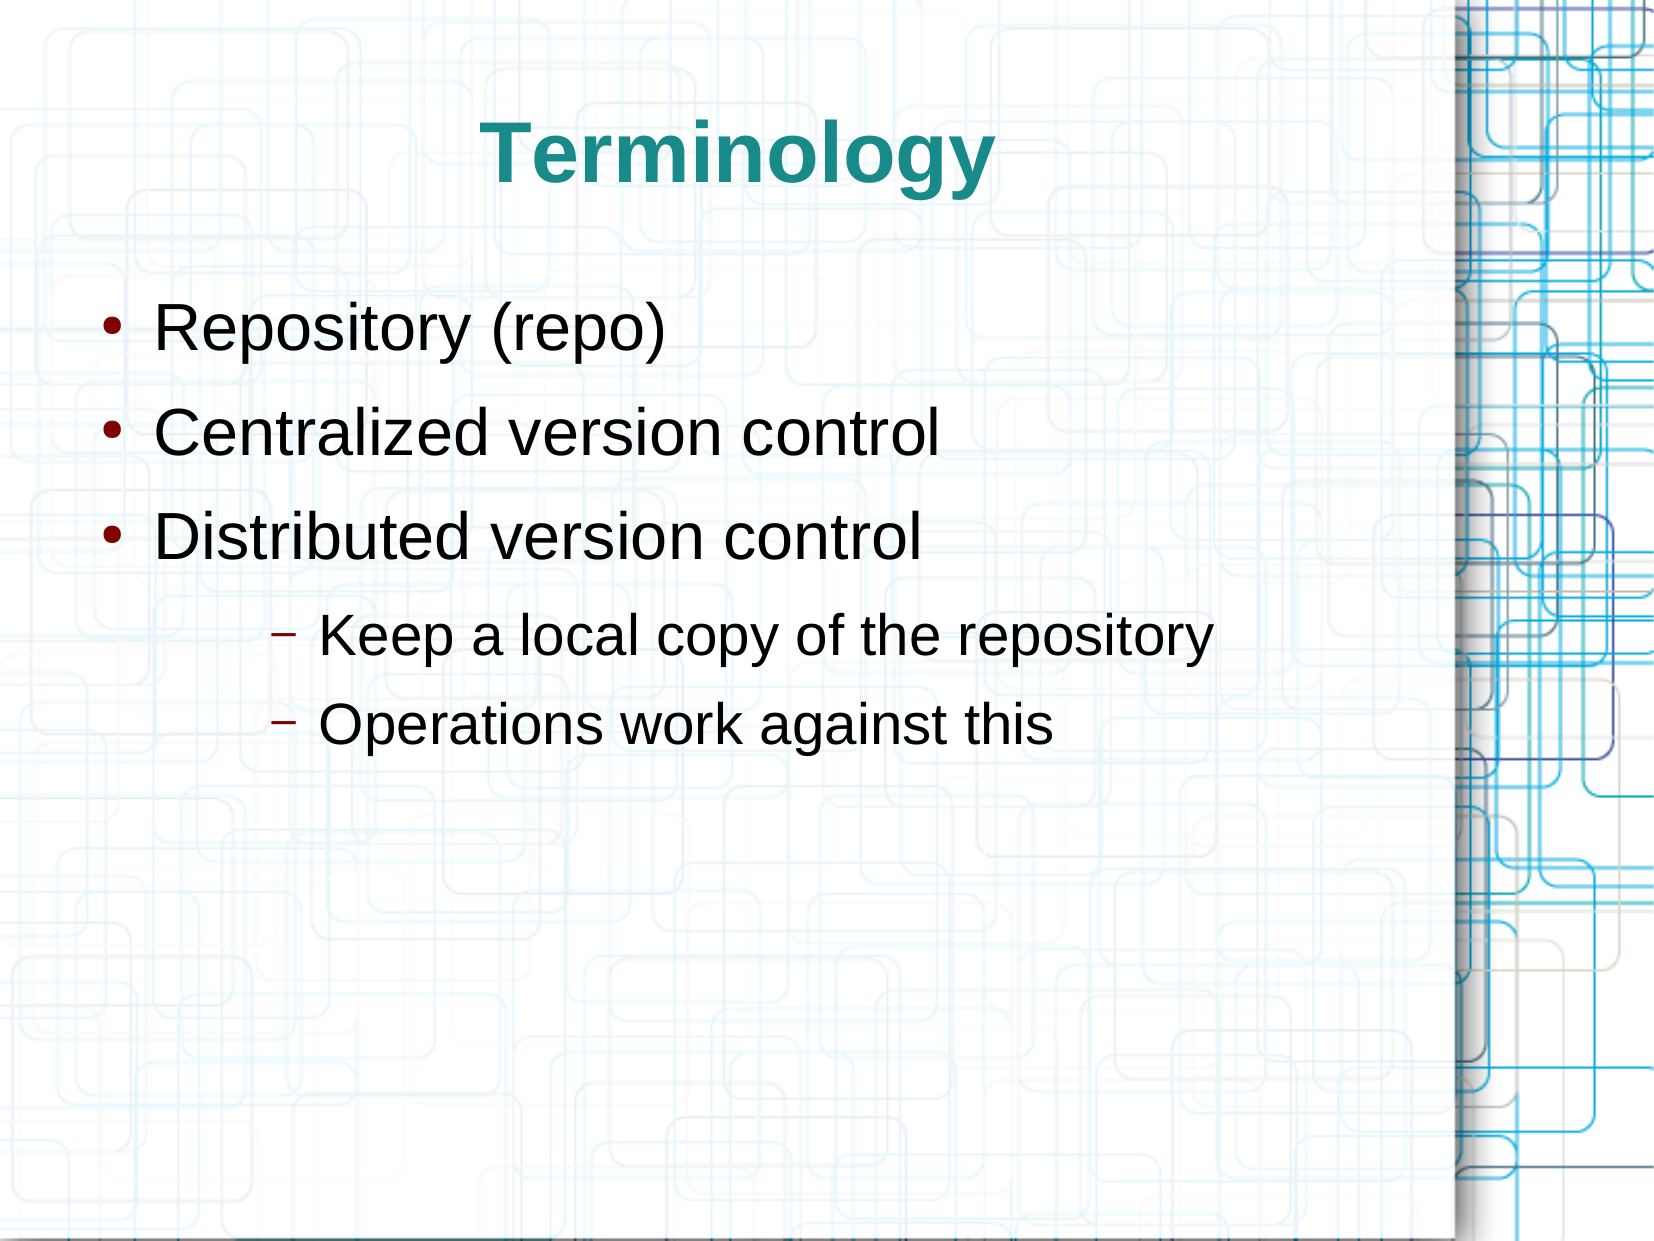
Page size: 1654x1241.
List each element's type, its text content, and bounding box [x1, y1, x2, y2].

list Repository (repo) Centralized version control Distributed version control Keep a local copy of the repository Operations work against this [82, 290, 1418, 1010]
picture [0, 0, 1654, 1241]
title Terminology [59, 49, 1418, 257]
